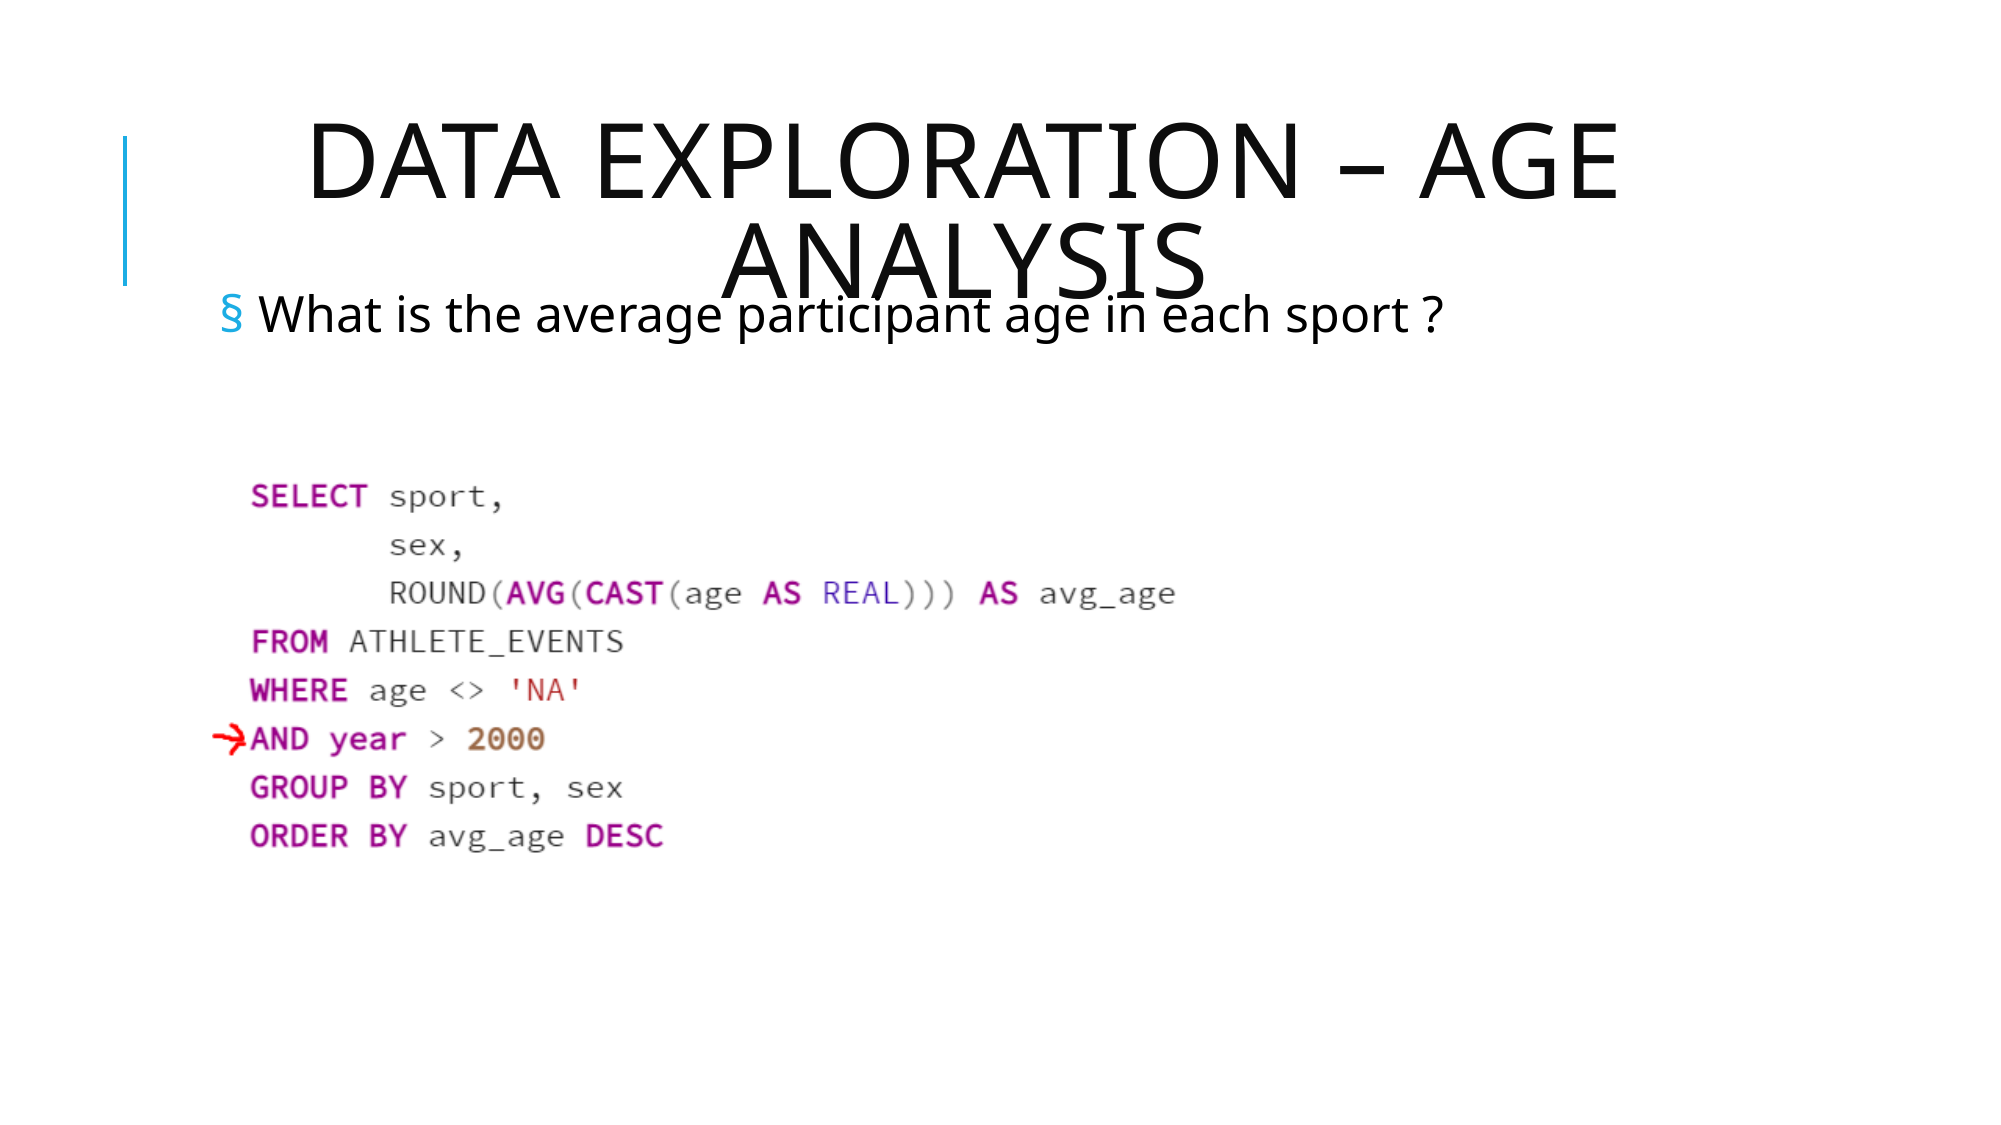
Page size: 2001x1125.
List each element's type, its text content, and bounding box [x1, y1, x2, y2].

text_box What is the average participant age in each sport ? [212, 281, 1808, 942]
title Data exploration – Age analysis [168, 96, 1763, 343]
